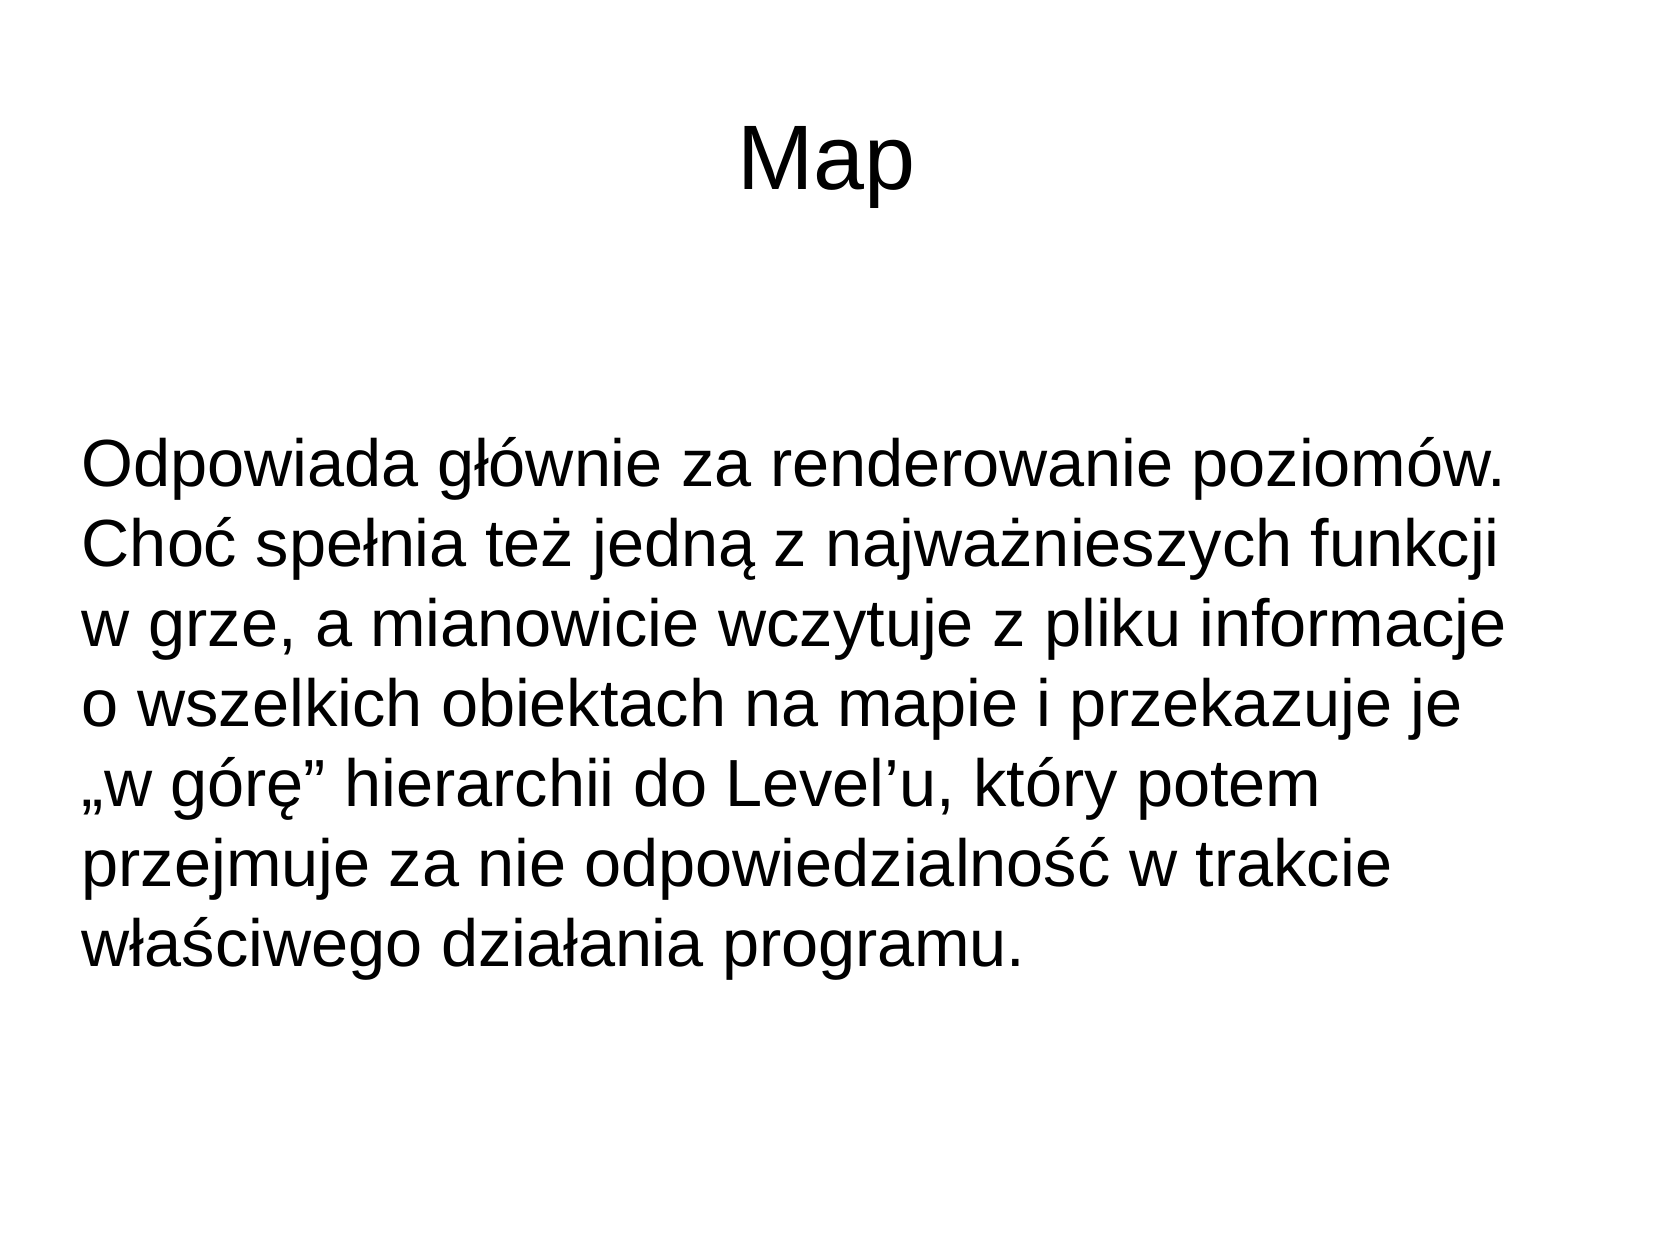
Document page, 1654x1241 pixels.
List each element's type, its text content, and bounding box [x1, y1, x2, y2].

text_box Odpowiada głównie za renderowanie poziomów. Choć spełnia też jedną z najważnieszych funkcji w grze, a mianowicie wczytuje z pliku informacje o wszelkich obiektach na mapie i przekazuje je „w górę” hierarchii do Level’u, który potem przejmuje za nie odpowiedzialność w trakcie właściwego działania programu. [81, 419, 1570, 1049]
text_box Map [82, 49, 1571, 256]
